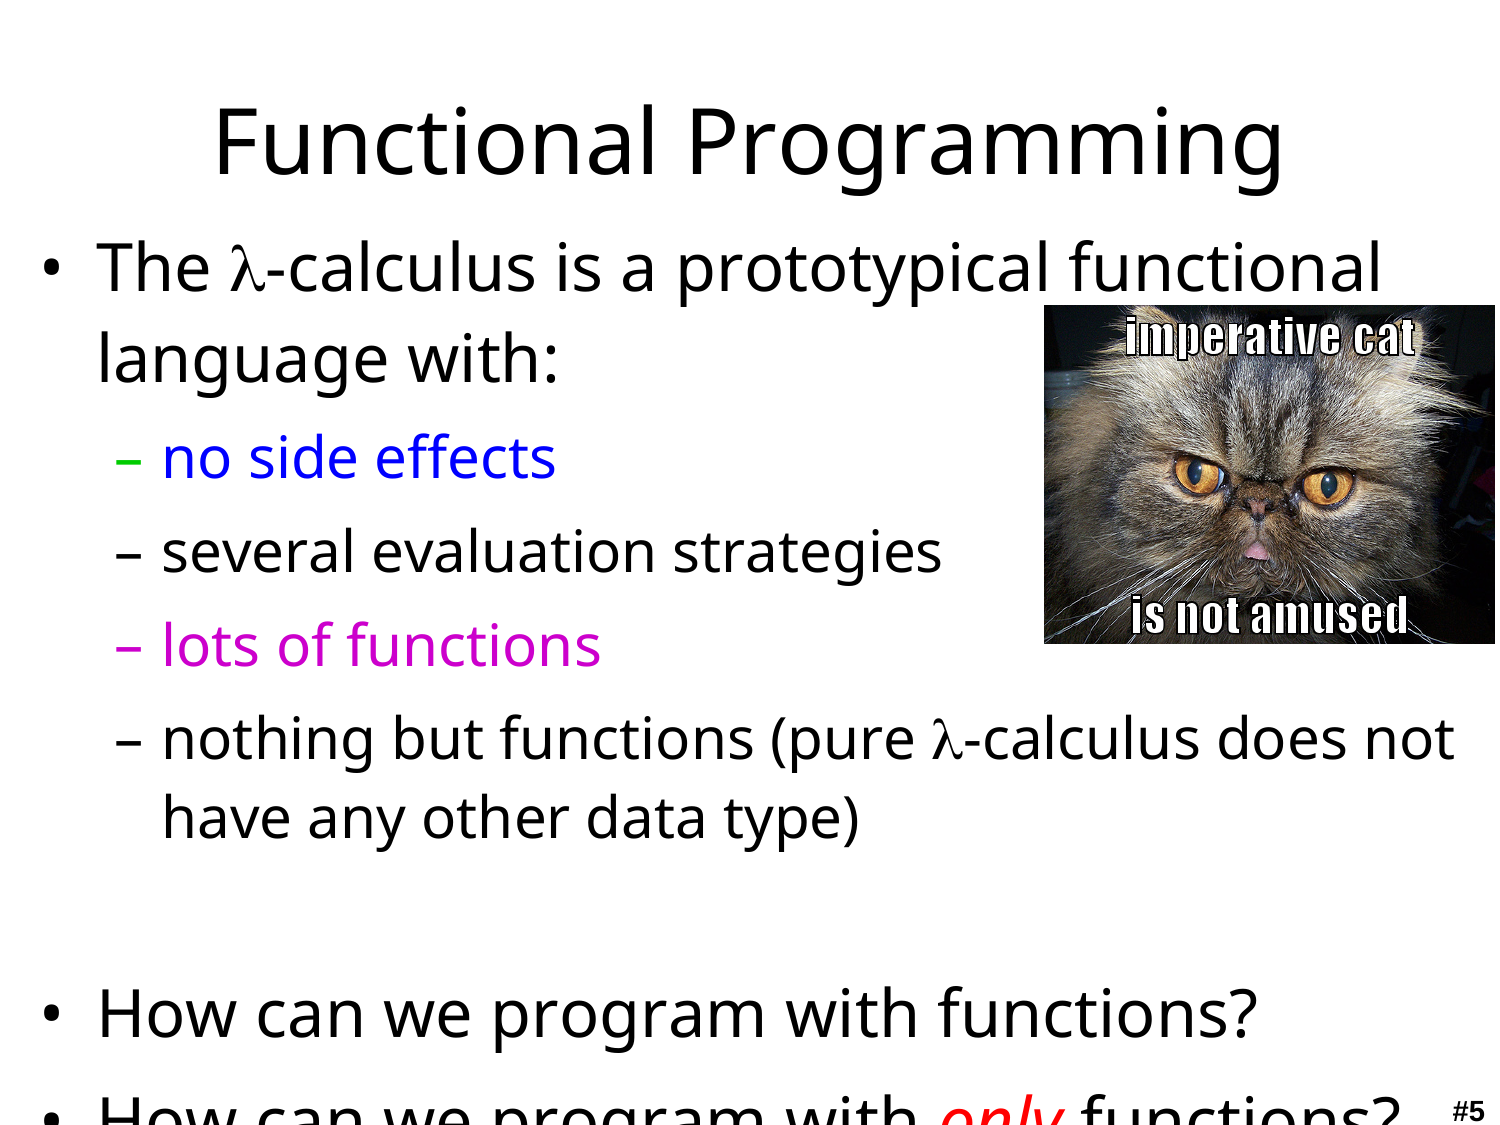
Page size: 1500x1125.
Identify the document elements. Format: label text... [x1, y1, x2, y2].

list The -calculus is a prototypical functional language with: no side effects several evaluation strategies lots of functions nothing but functions (pure -calculus does not have any other data type) How can we program with functions? How can we program with only functions? [24, 212, 1476, 1059]
title Functional Programming [24, 45, 1476, 212]
picture [1044, 305, 1495, 644]
